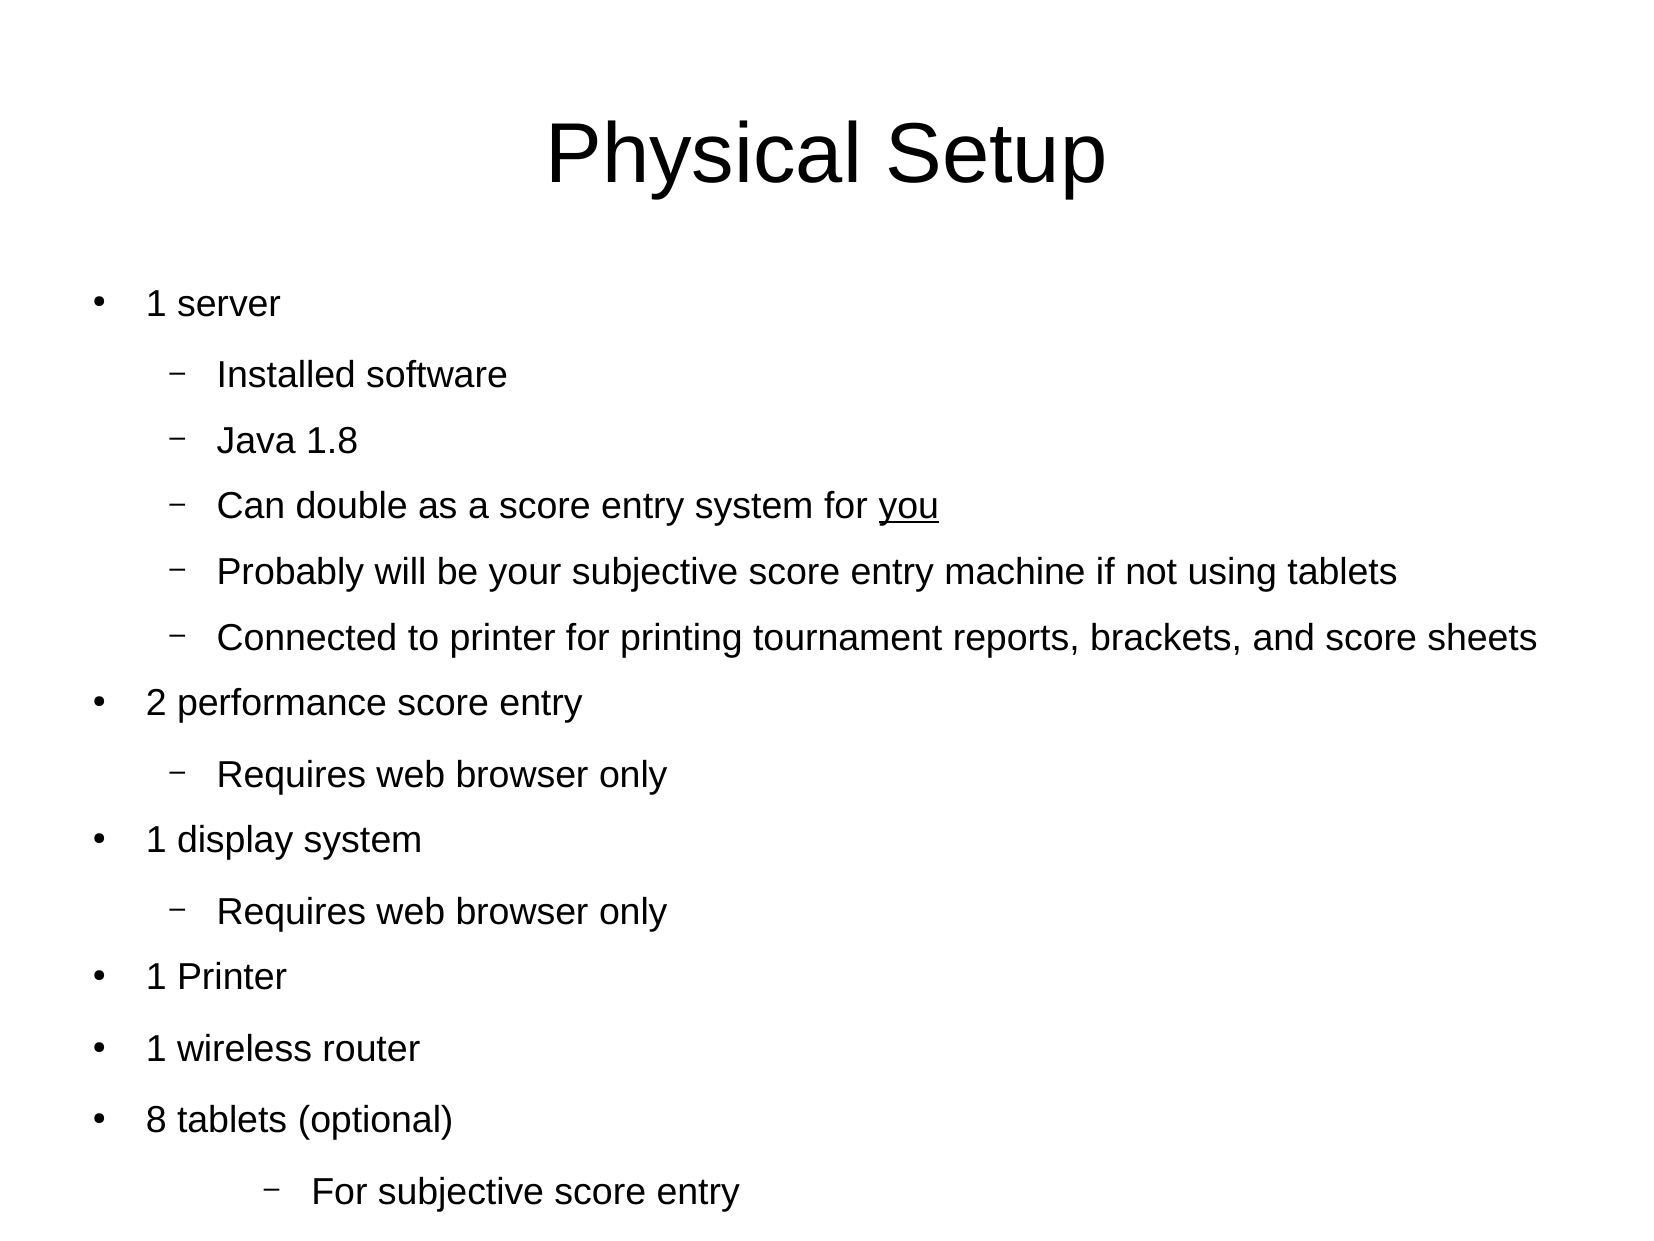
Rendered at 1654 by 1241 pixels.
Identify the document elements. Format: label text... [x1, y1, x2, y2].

title Physical Setup [82, 49, 1571, 257]
list 1 server Installed software Java 1.8 Can double as a score entry system for you Probably will be your subjective score entry machine if not using tablets Connected to printer for printing tournament reports, brackets, and score sheets 2 performance score entry Requires web browser only 1 display system Requires web browser only 1 Printer 1 wireless router 8 tablets (optional) For subjective score entry [75, 282, 1564, 1201]
